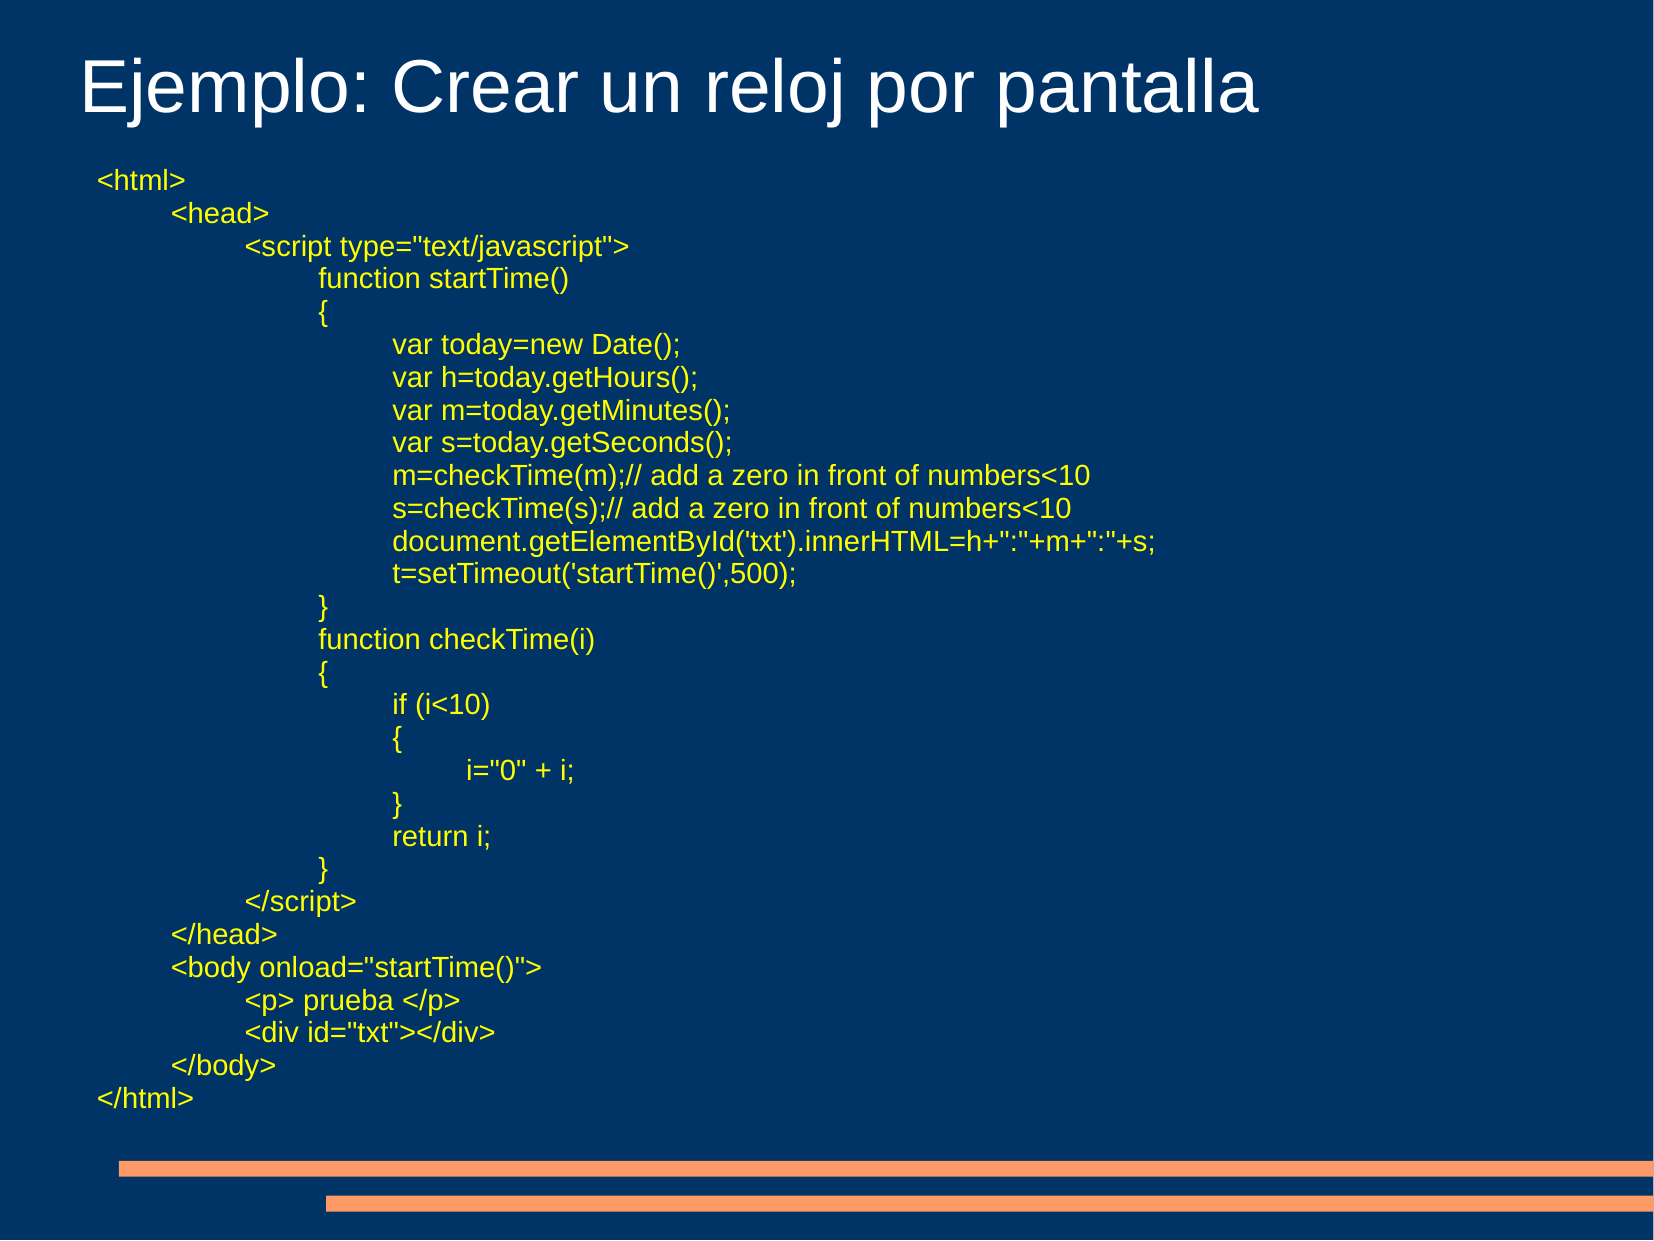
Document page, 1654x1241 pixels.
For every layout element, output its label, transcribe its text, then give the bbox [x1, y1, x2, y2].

text_box <html> <head> <script type="text/javascript"> function startTime() { var today=new Date(); var h=today.getHours(); var m=today.getMinutes(); var s=today.getSeconds(); m=checkTime(m);// add a zero in front of numbers<10 s=checkTime(s);// add a zero in front of numbers<10 document.getElementById('txt').innerHTML=h+":"+m+":"+s; t=setTimeout('startTime()',500); } function checkTime(i) { if (i<10) { i="0" + i; } return i; } </script> </head> <body onload="startTime()"> <p> prueba </p> <div id="txt"></div> </body> </html> [82, 156, 1562, 1165]
text_box Ejemplo: Crear un reloj por pantalla [64, 37, 1512, 136]
